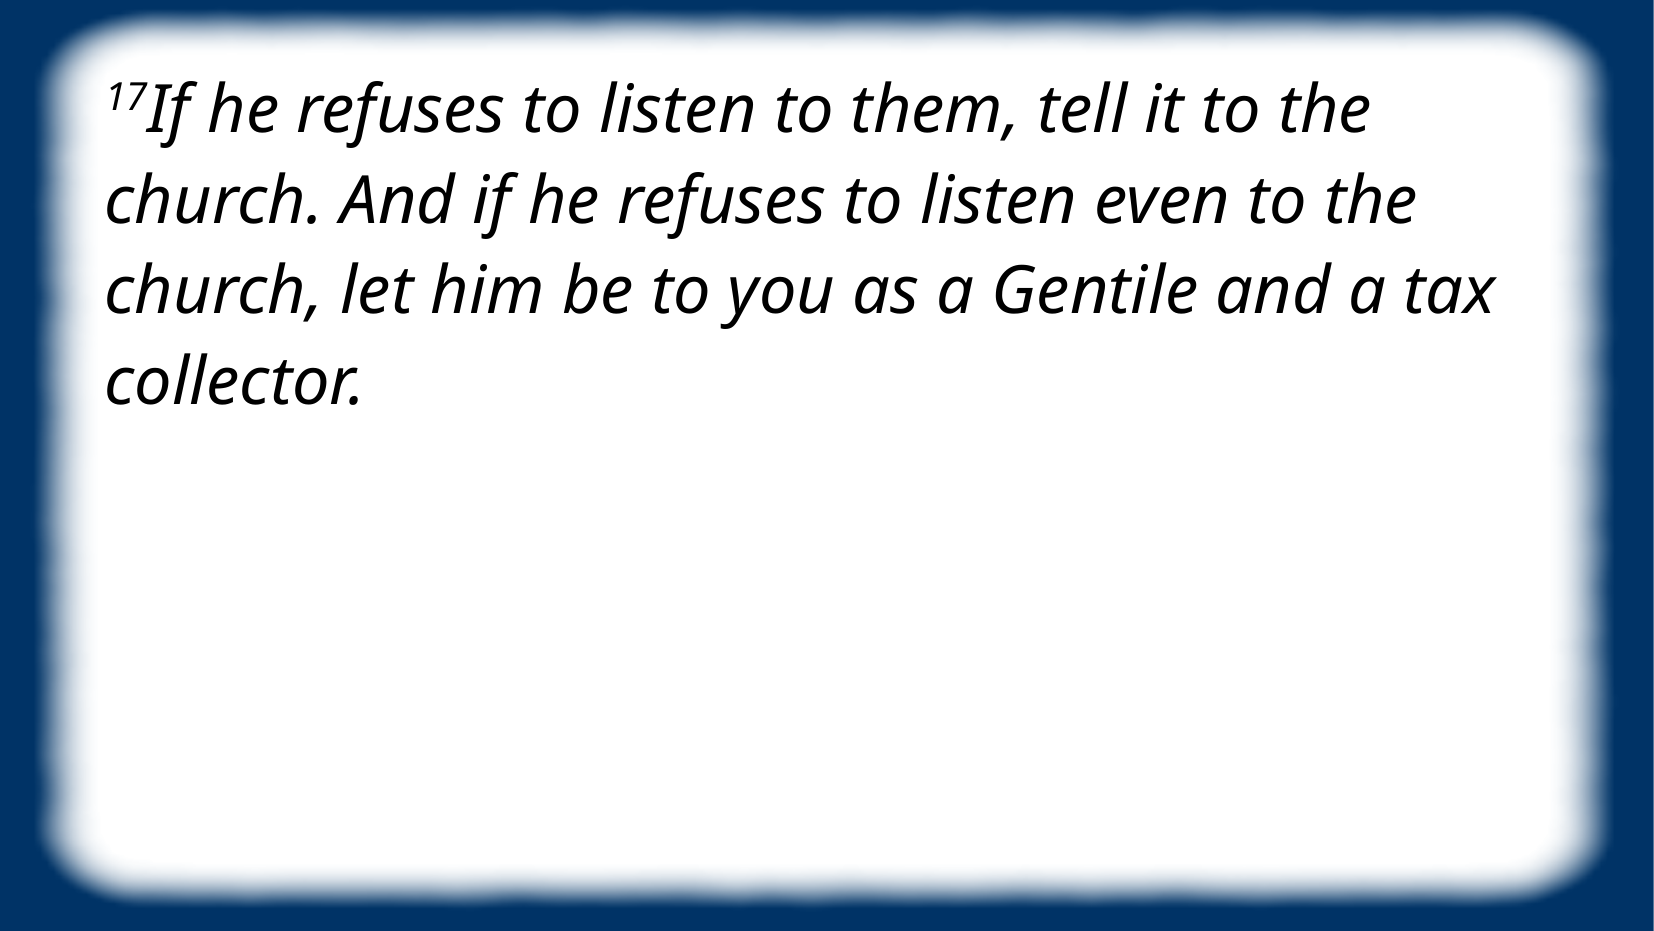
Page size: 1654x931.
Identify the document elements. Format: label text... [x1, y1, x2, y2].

picture [0, 0, 1654, 931]
text_box 17If he refuses to listen to them, tell it to the church. And if he refuses to listen even to the church, let him be to you as a Gentile and a tax collector. [90, 53, 1546, 424]
